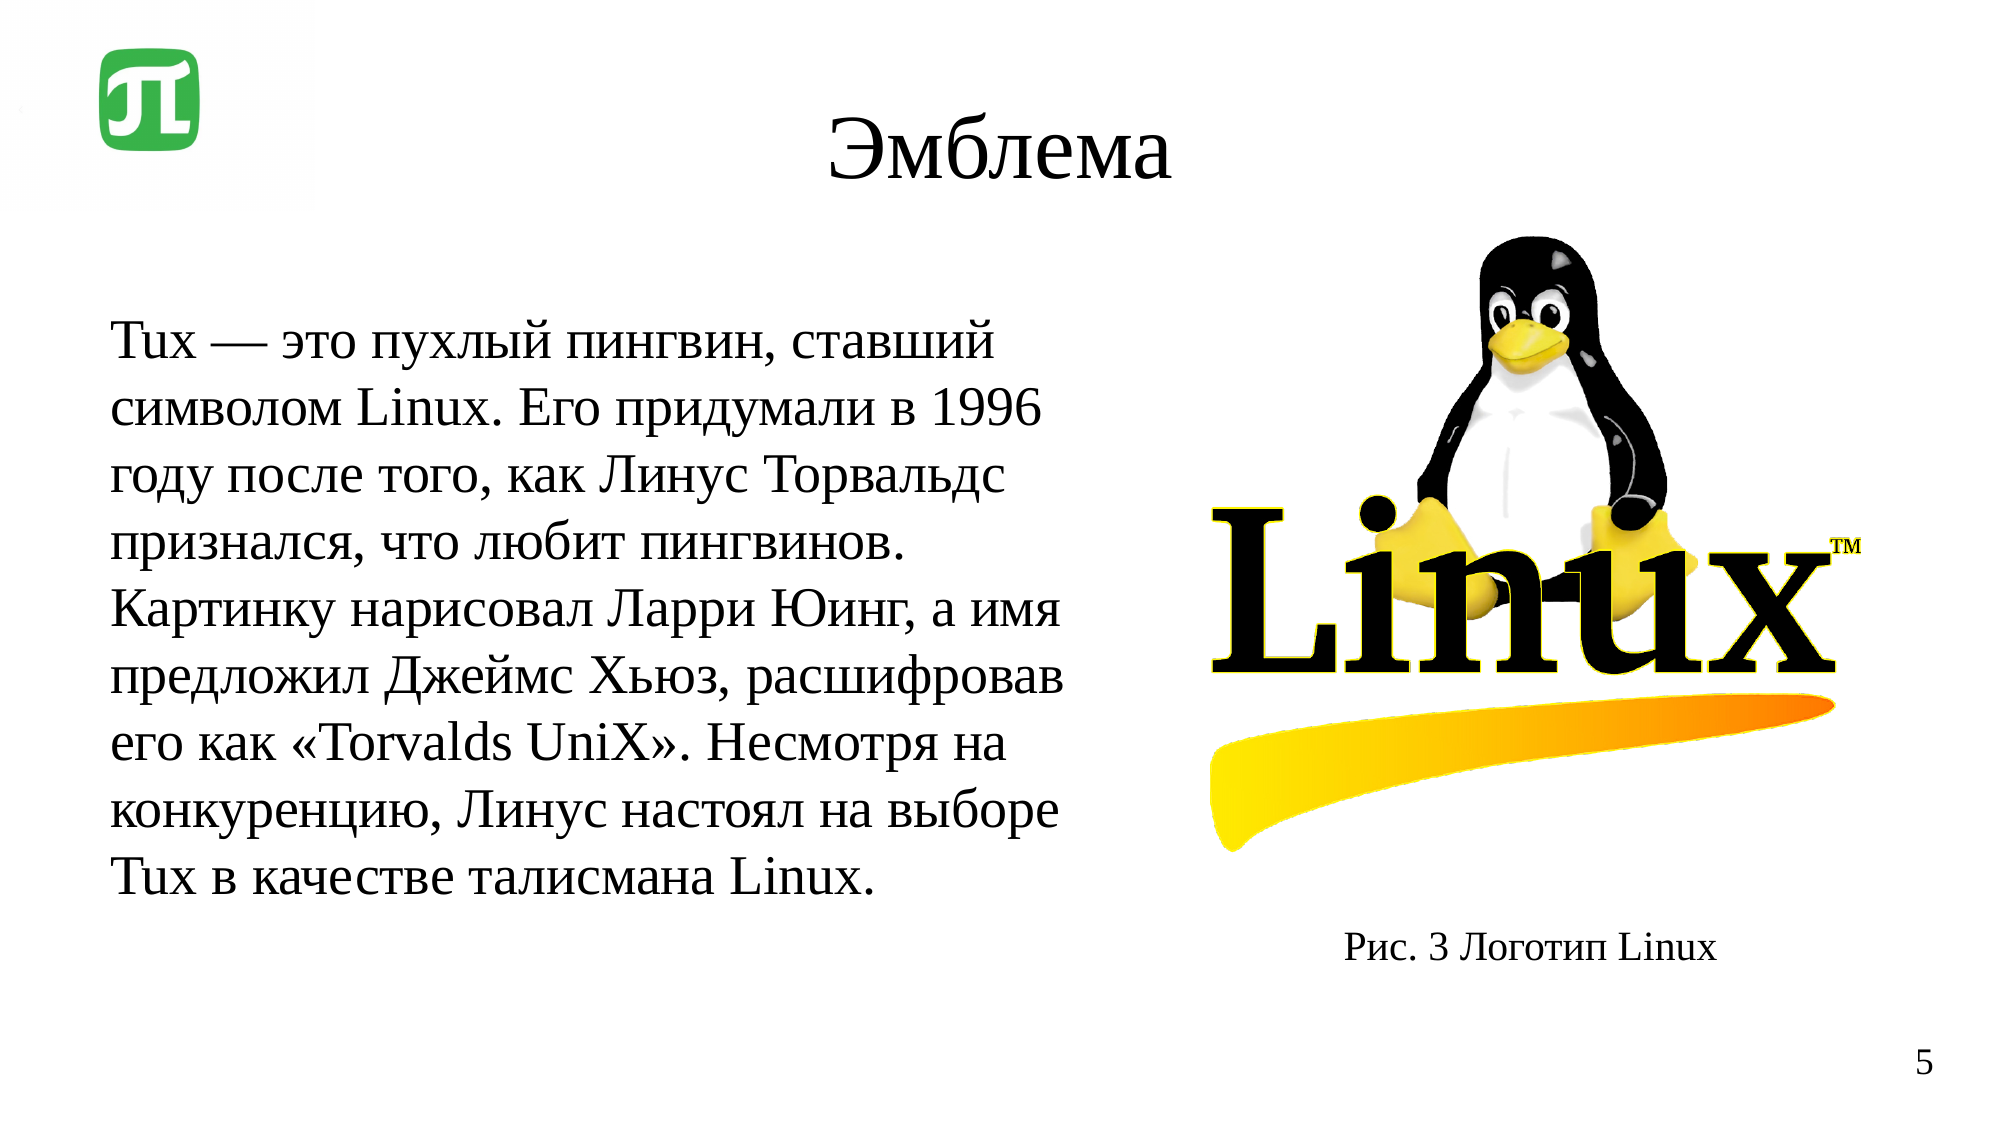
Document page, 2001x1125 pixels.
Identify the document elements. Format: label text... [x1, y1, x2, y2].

title Эмблема [137, 40, 1863, 258]
text_box 5 [1900, 1033, 1949, 1090]
list Tux — это пухлый пингвин, ставший символом Linux. Его придумали в 1996 году после того, как Линус Торвальдс признался, что любит пингвинов. Картинку нарисовал Ларри Юинг, а имя предложил Джеймс Хьюз, расшифровав его как «Torvalds UniX». Несмотря на конкуренцию, Линус настоял на выборе Tux в качестве талисмана Linux. [59, 295, 1093, 958]
text_box Рис. 3 Логотип Linux [1328, 915, 1890, 1034]
picture [1210, 206, 1861, 857]
picture [0, 0, 315, 211]
